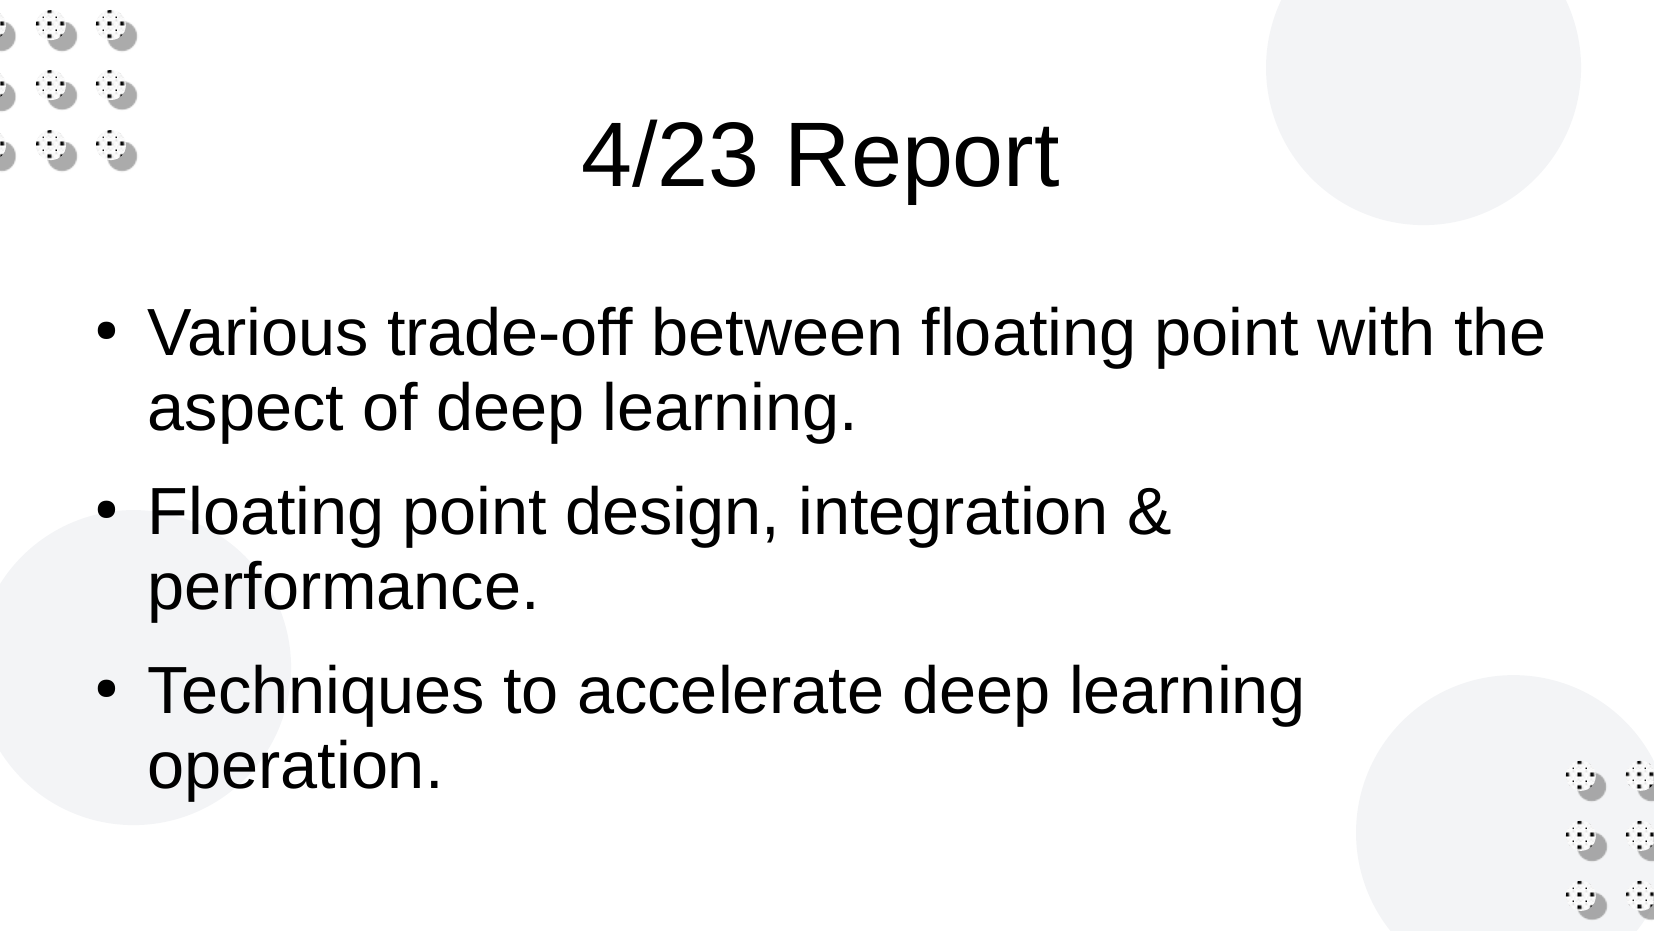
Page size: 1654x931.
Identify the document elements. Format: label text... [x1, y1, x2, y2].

picture [1625, 760, 1654, 791]
picture [0, 73, 6, 98]
picture [35, 130, 67, 161]
picture [1625, 820, 1654, 851]
picture [0, 13, 6, 38]
picture [1625, 880, 1654, 911]
picture [35, 70, 66, 101]
picture [1565, 760, 1596, 791]
picture [99, 69, 123, 76]
title 4/23 Report [76, 76, 1565, 233]
picture [35, 10, 66, 41]
picture [95, 9, 126, 41]
list Various trade-off between floating point with the aspect of deep learning. Floating point design, integration & performance. Techniques to accelerate deep learning operation. [76, 295, 1565, 835]
picture [1565, 880, 1596, 911]
picture [0, 133, 7, 158]
picture [1565, 820, 1596, 851]
